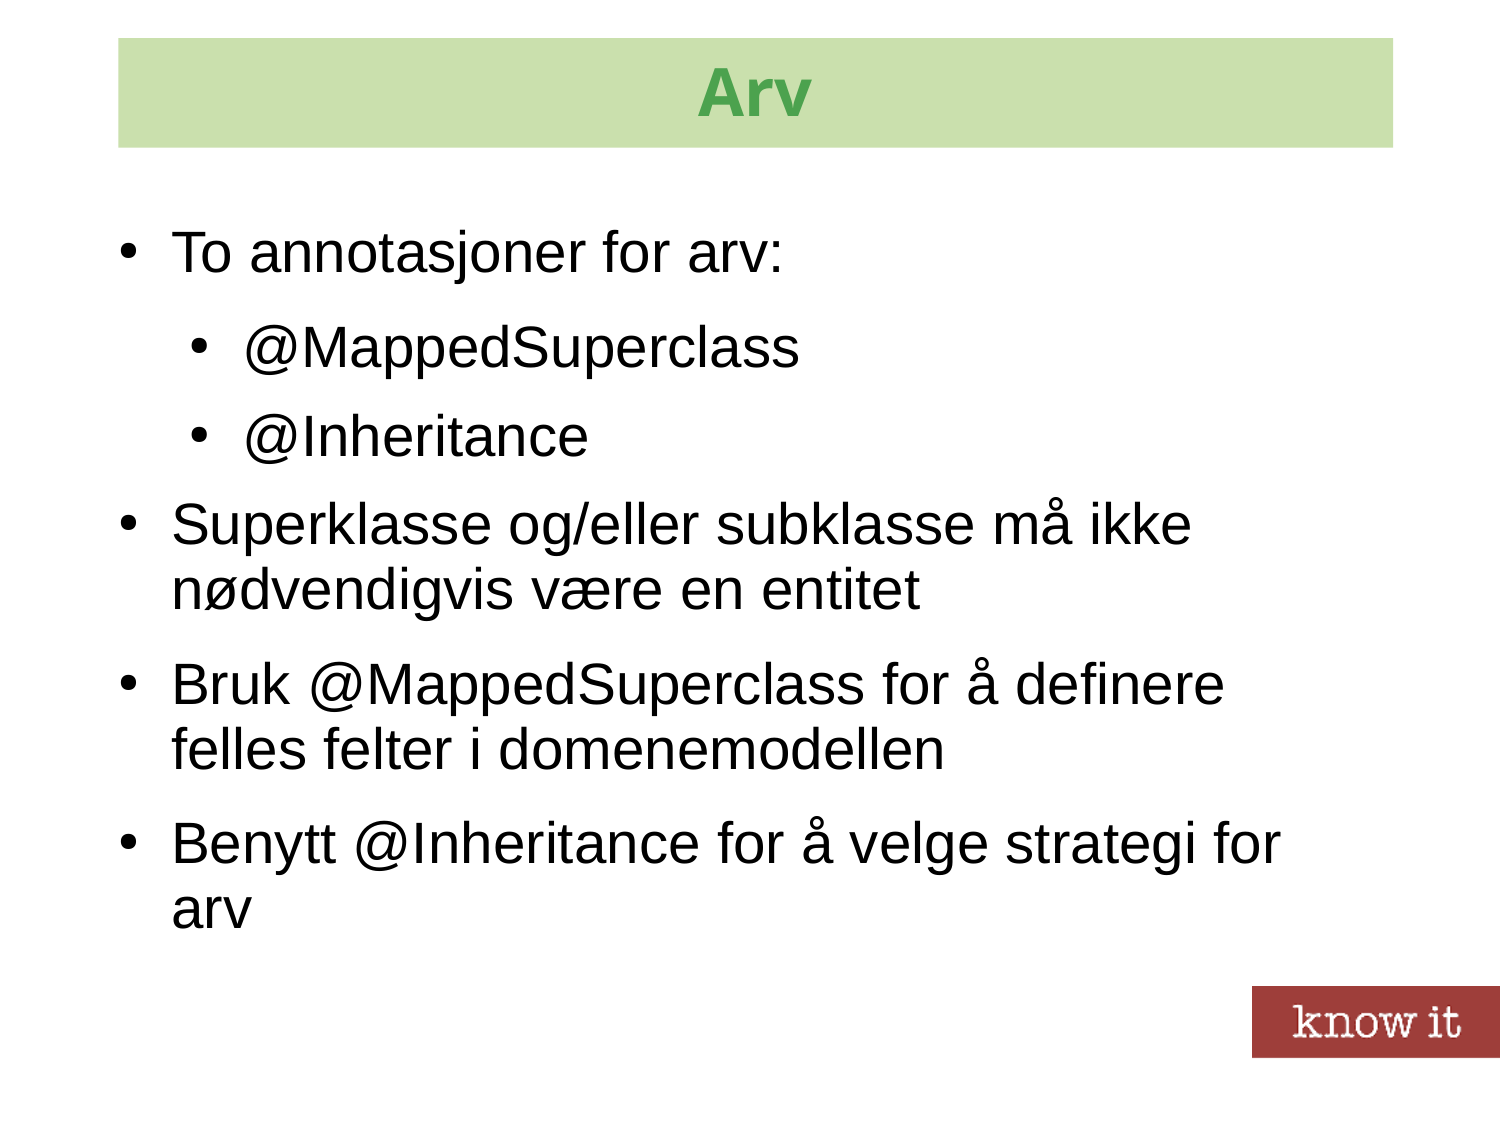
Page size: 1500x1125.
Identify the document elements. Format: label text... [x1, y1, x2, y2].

picture [1252, 986, 1500, 1058]
text_box Arv [118, 38, 1394, 148]
list To annotasjoner for arv: @MappedSuperclass @Inheritance Superklasse og/eller subklasse må ikke nødvendigvis være en entitet Bruk @MappedSuperclass for å definere felles felter i domenemodellen Benytt @Inheritance for å velge strategi for arv [100, 220, 1360, 1036]
